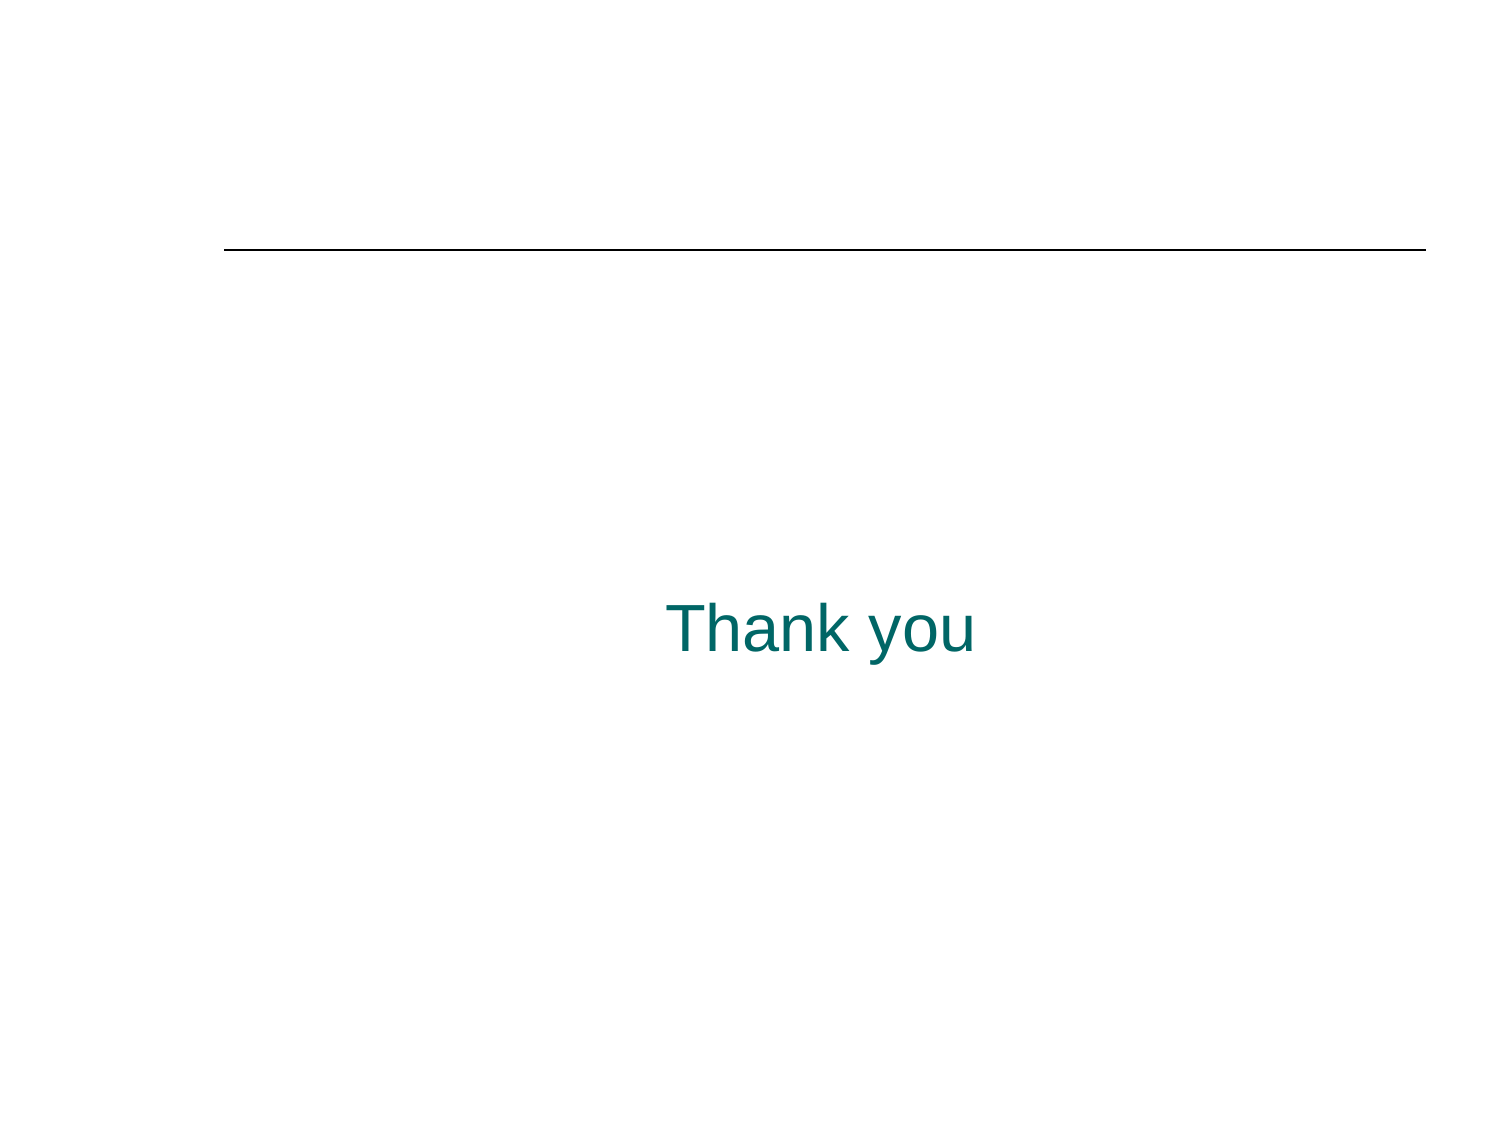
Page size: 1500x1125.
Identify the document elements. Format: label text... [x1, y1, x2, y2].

text_box Thank you [625, 484, 1016, 672]
